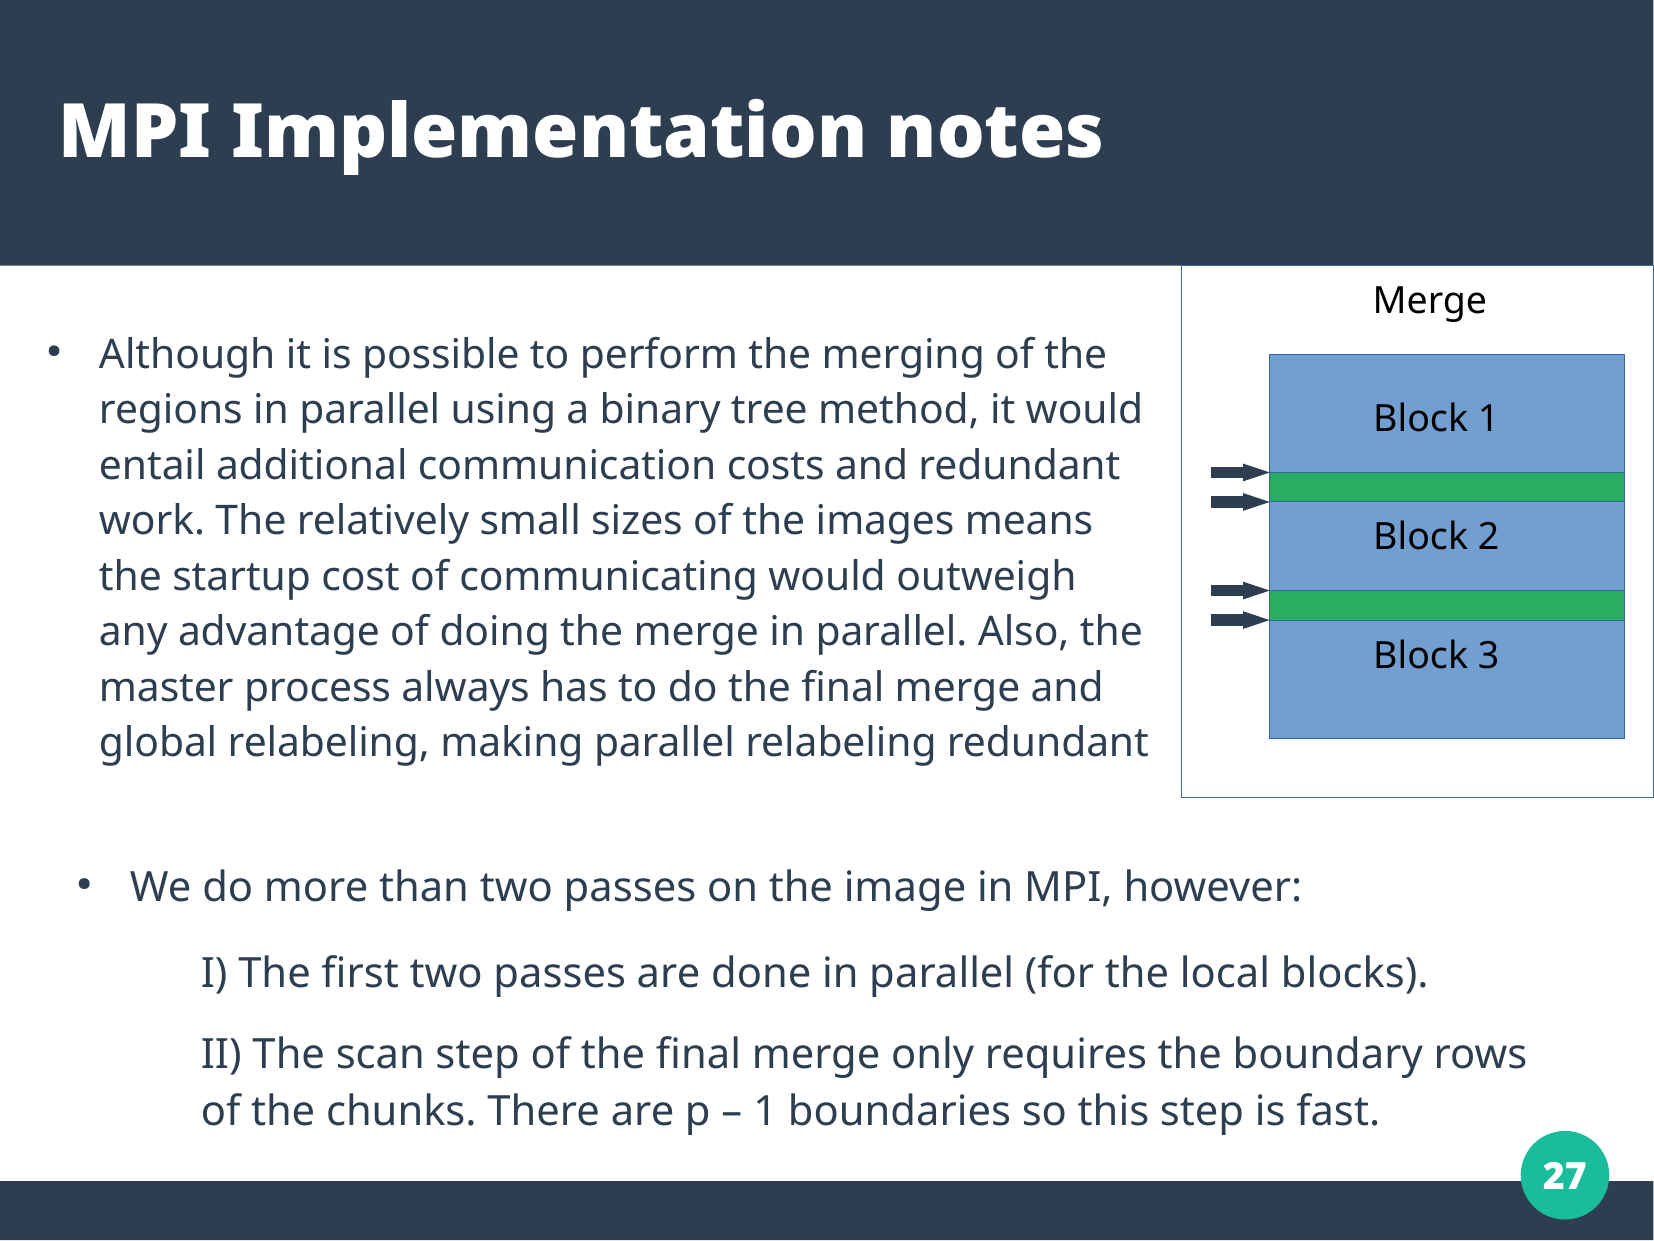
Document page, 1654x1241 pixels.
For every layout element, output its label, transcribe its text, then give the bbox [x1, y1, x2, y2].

text_box Block 2 [1358, 502, 1526, 562]
text_box Merge [1358, 266, 1505, 325]
text_box [1181, 265, 1654, 798]
title MPI Implementation notes [59, 49, 1595, 207]
list Although it is possible to perform the merging of the regions in parallel using a binary tree method, it would entail additional communication costs and redundant work. The relatively small sizes of the images means the startup cost of communicating would outweigh any advantage of doing the merge in parallel. Also, the master process always has to do the final merge and global relabeling, making parallel relabeling redundant [29, 324, 1152, 827]
text_box Block 3 [1358, 620, 1526, 680]
list We do more than two passes on the image in MPI, however: I) The first two passes are done in parallel (for the local blocks). II) The scan step of the final merge only requires the boundary rows of the chunks. There are p – 1 boundaries so this step is fast. [59, 856, 1565, 1241]
text_box Block 1 [1358, 384, 1526, 443]
